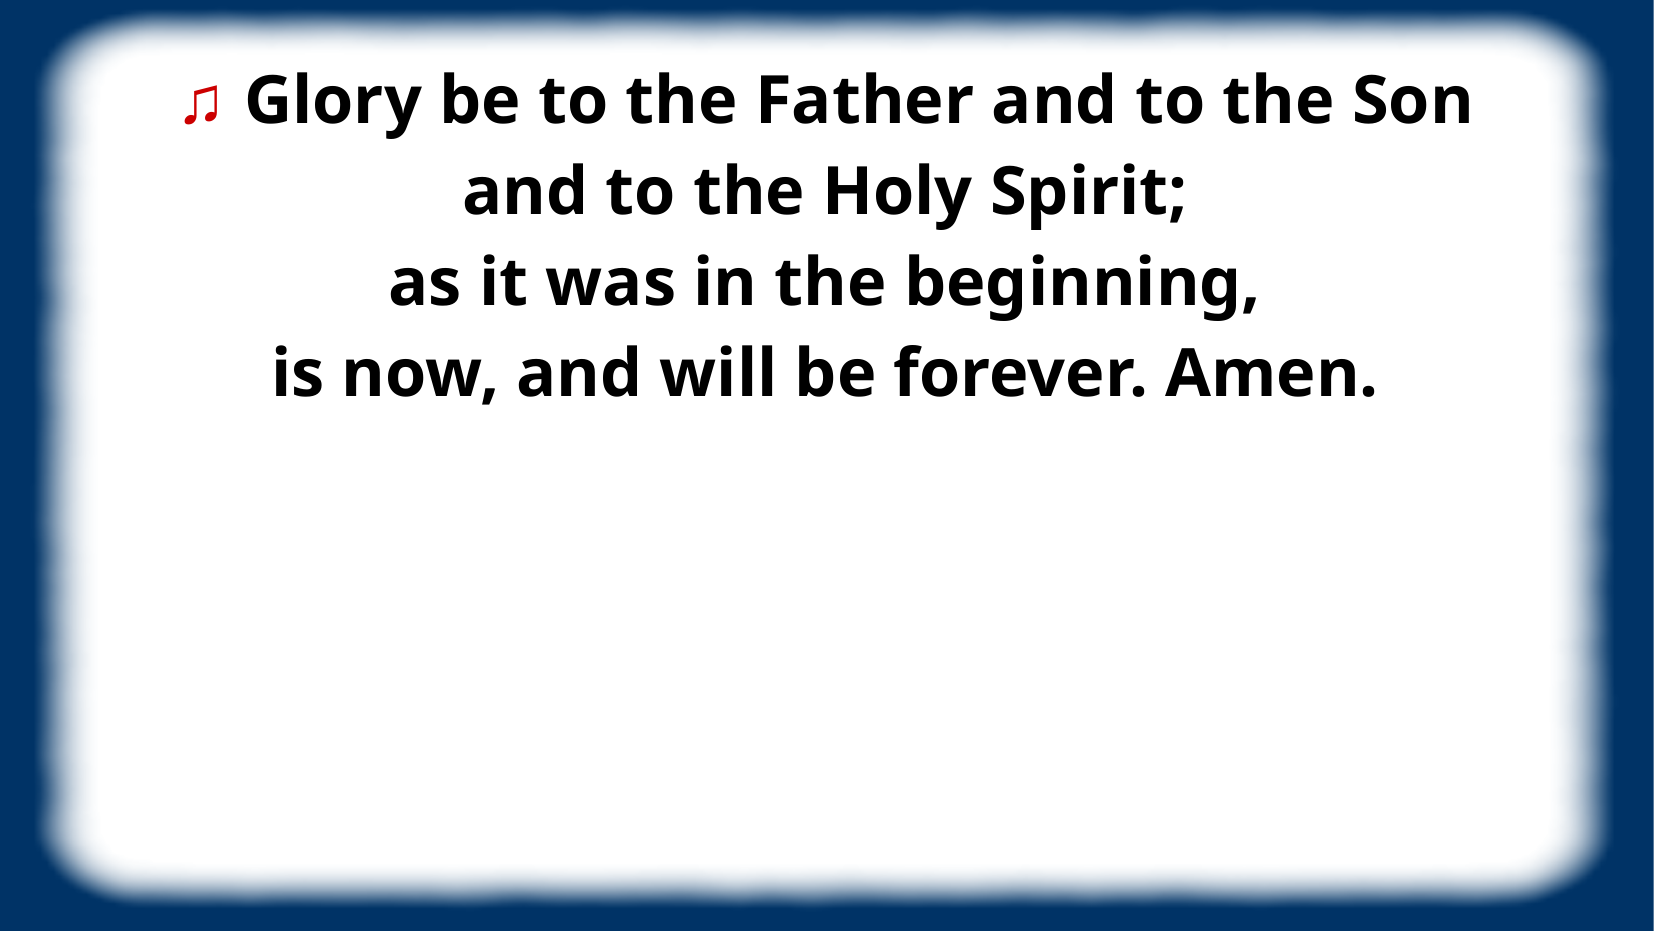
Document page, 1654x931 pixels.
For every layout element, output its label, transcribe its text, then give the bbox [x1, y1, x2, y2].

picture [0, 0, 1654, 931]
text_box ♫ Glory be to the Father and to the Son and to the Holy Spirit; as it was in the beginning, is now, and will be forever. Amen. [82, 45, 1568, 415]
